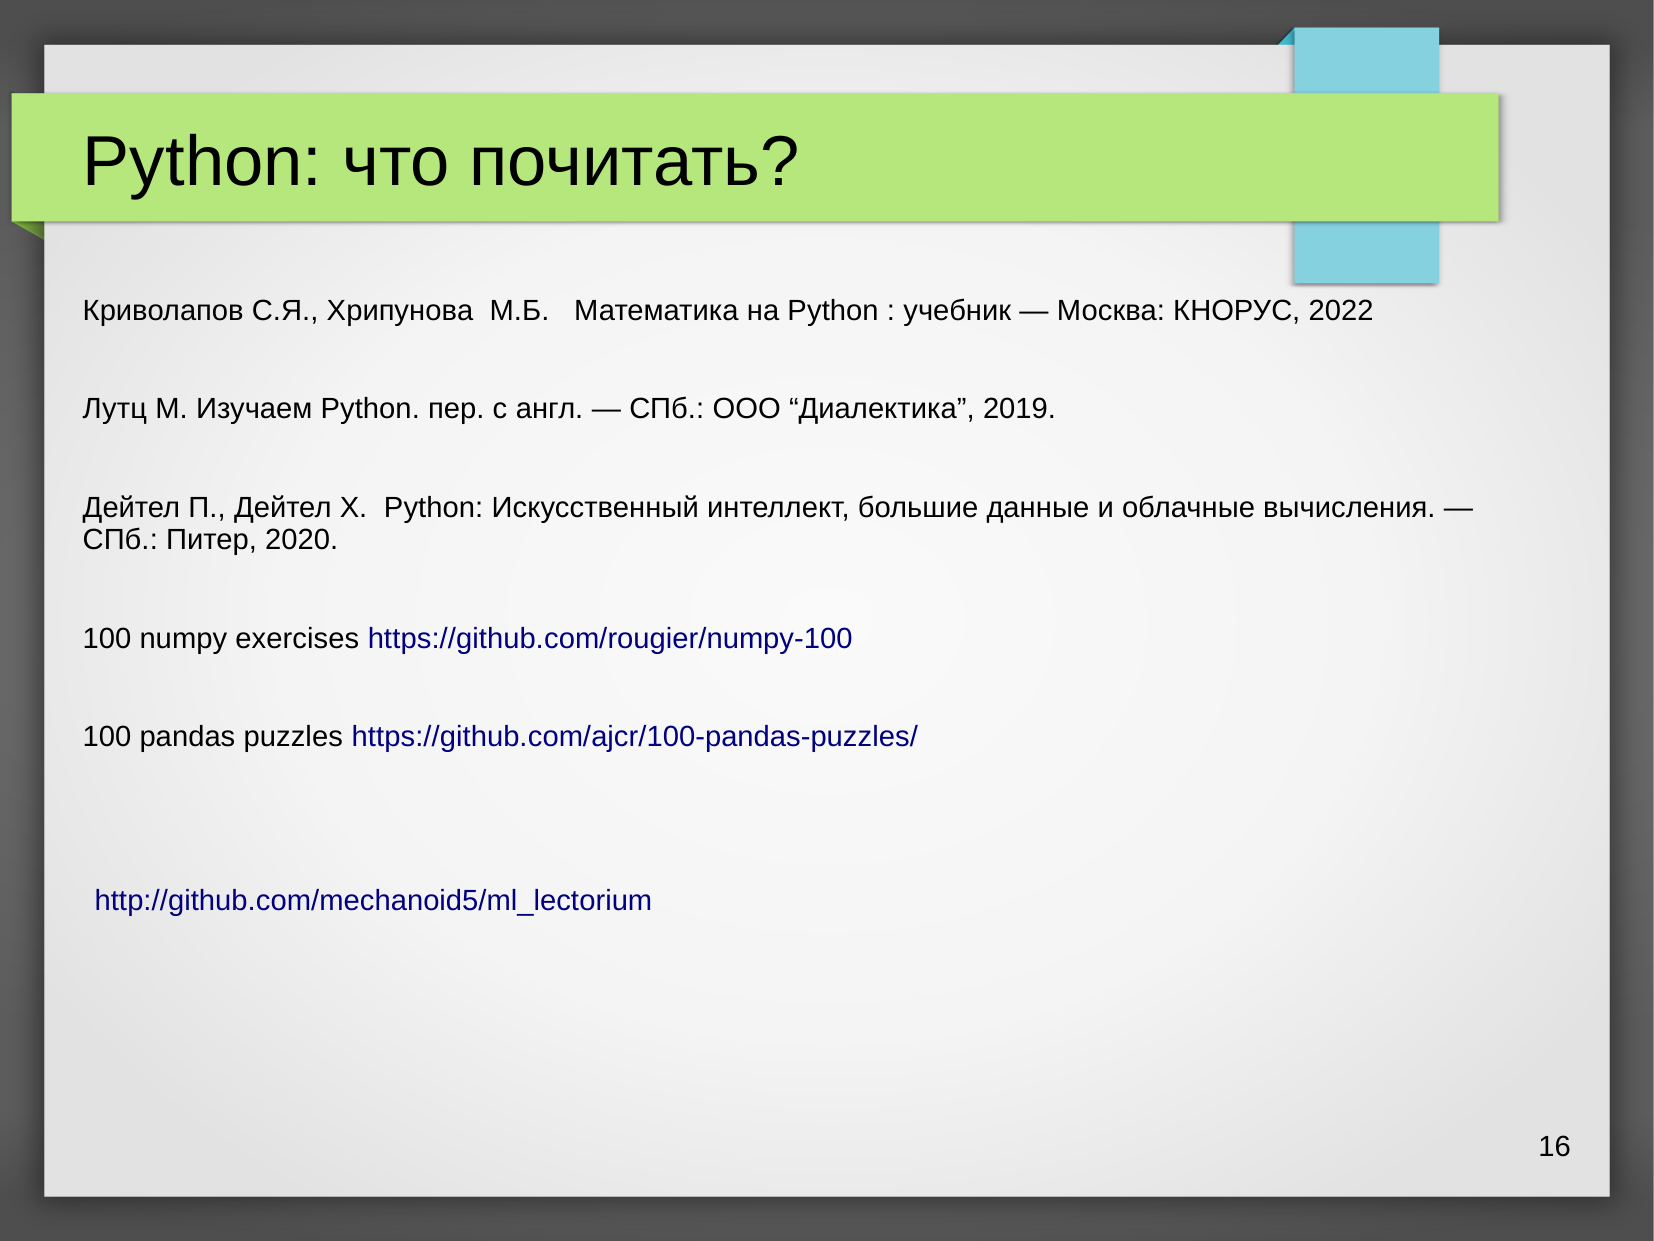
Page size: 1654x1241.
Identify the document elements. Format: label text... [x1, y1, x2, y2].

picture [0, 0, 1654, 1241]
title Python: что почитать? [82, 96, 1571, 225]
text_box Криволапов С.Я., Хрипунова М.Б. Математика на Python : учебник — Москва: КНОРУС, 2022 Лутц М. Изучаем Python. пер. с англ. — СПб.: ООО “Диалектика”, 2019. Дейтел П., Дейтел Х. Python: Искусственный интеллект, большие данные и облачные вычисления. — СПб.: Питер, 2020. 100 numpy exercises https://github.com/rougier/numpy-100 100 pandas puzzles https://github.com/ajcr/100-pandas-puzzles/ http://github.com/mechanoid5/ml_lectorium [82, 293, 1536, 1015]
